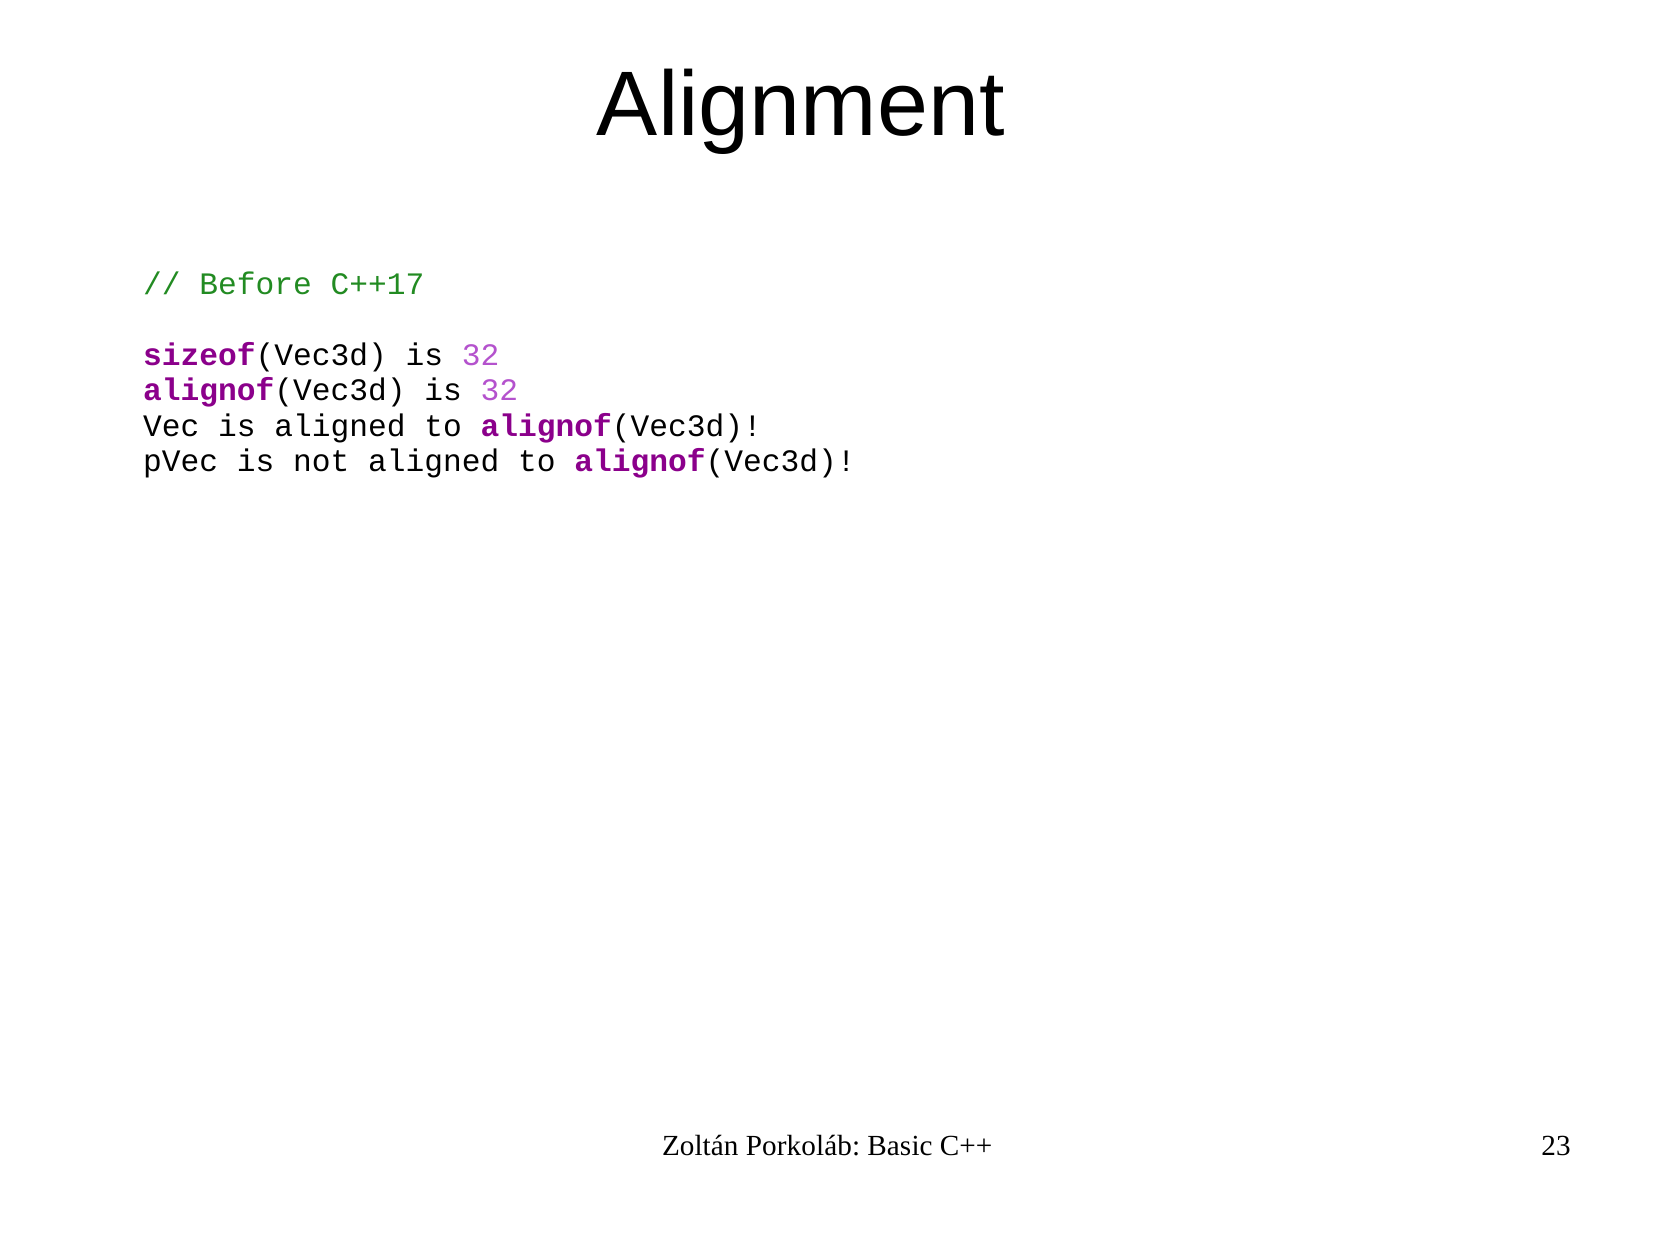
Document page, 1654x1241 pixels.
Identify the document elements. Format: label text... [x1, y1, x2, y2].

title Alignment [56, 0, 1546, 208]
text_box // Before C++17 sizeof(Vec3d) is 32 alignof(Vec3d) is 32 Vec is aligned to alignof(Vec3d)! pVec is not aligned to alignof(Vec3d)! [53, 225, 1654, 1241]
